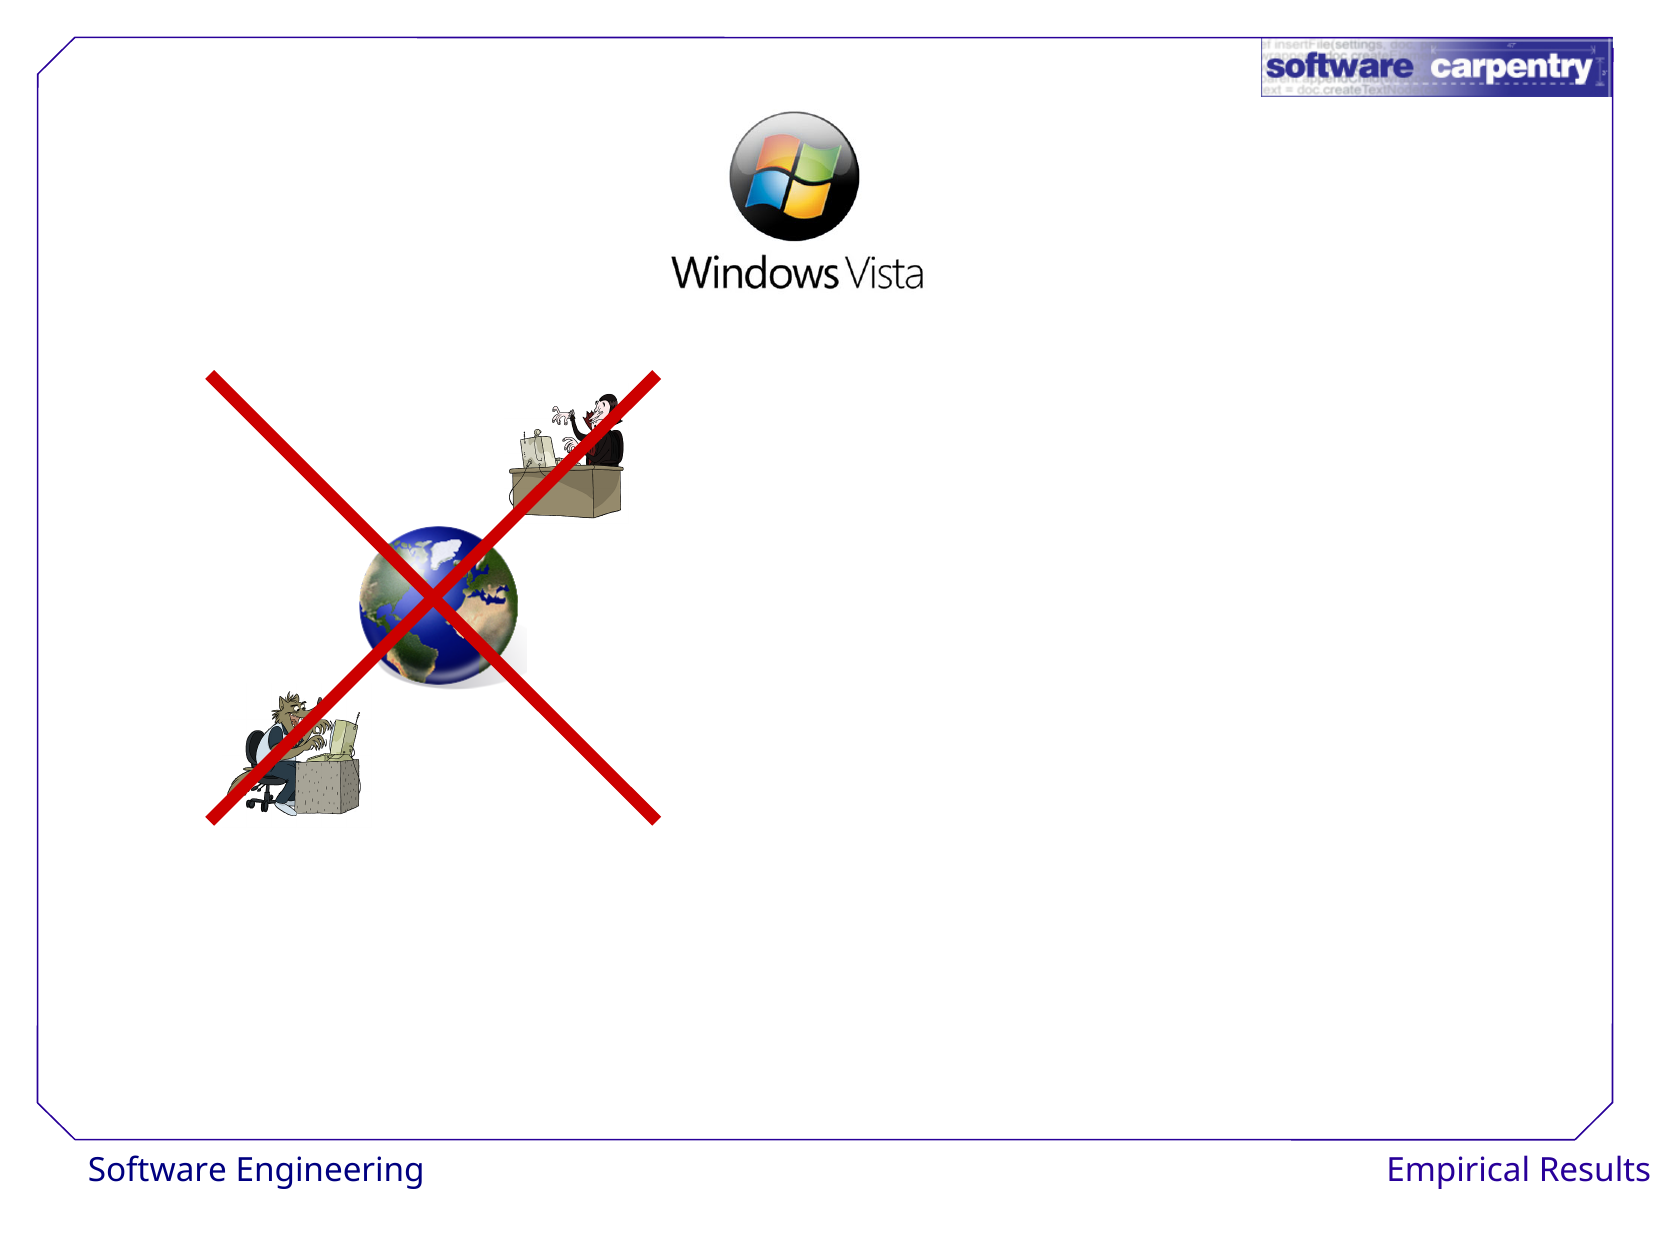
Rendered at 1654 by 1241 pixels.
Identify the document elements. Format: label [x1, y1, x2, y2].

picture [362, 383, 629, 588]
picture [670, 109, 931, 296]
picture [344, 519, 423, 677]
picture [1261, 39, 1613, 97]
picture [443, 412, 629, 681]
picture [222, 683, 338, 799]
picture [222, 608, 524, 828]
